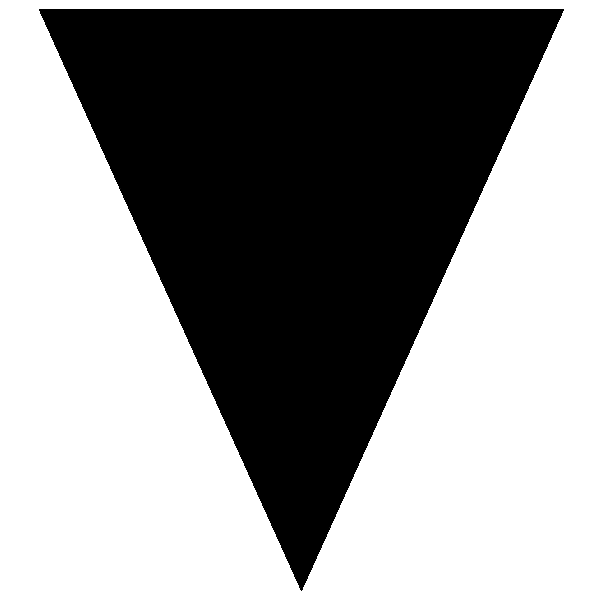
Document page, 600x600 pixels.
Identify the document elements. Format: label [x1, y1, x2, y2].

text_box [39, 9, 564, 591]
